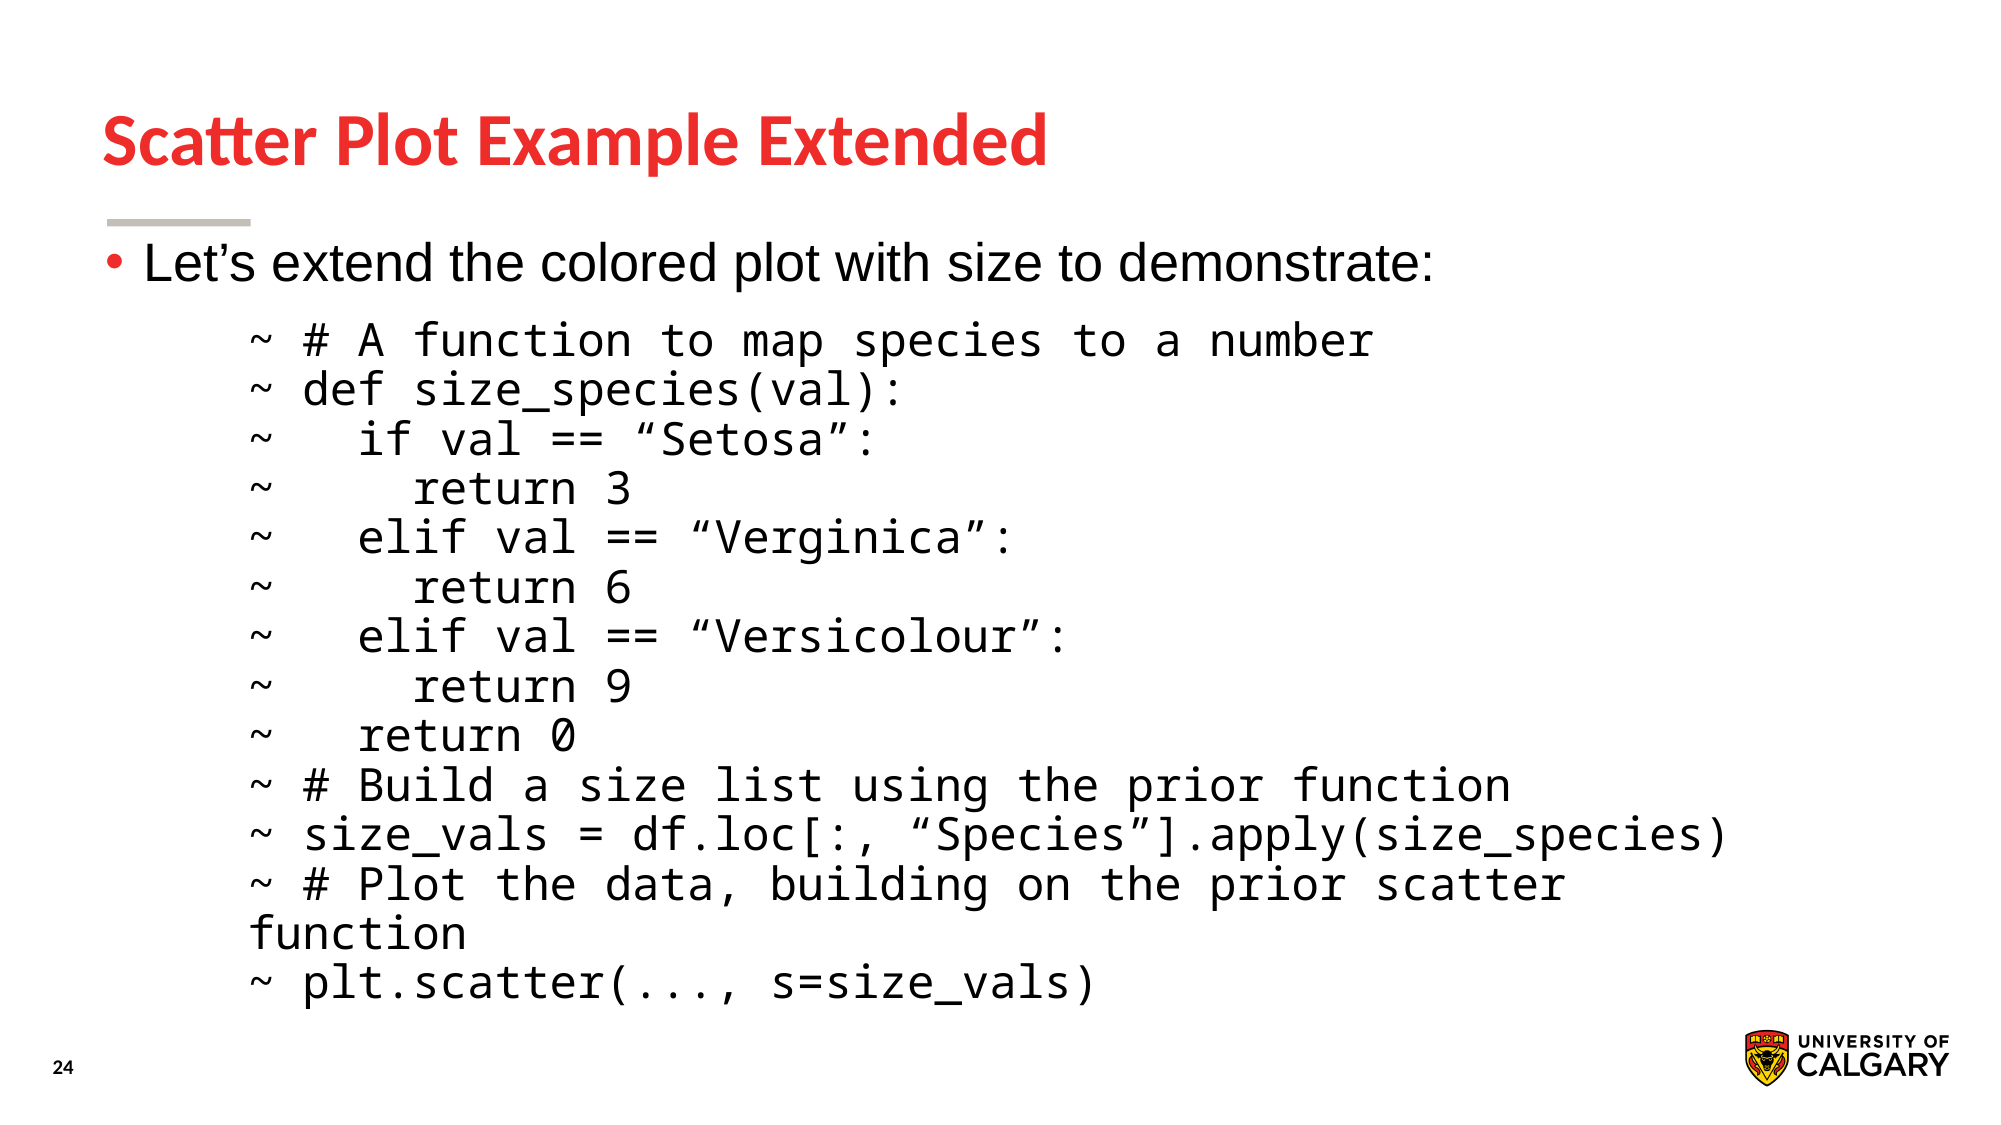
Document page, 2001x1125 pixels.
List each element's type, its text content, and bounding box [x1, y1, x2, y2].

title Scatter Plot Example Extended [87, 60, 1774, 222]
list Let’s extend the colored plot with size to demonstrate: ~ # A function to map species to a number ~ def size_species(val): ~ if val == “Setosa”: ~ return 3 ~ elif val == “Verginica”: ~ return 6 ~ elif val == “Versicolour”: ~ return 9 ~ return 0 ~ # Build a size list using the prior function ~ size_vals = df.loc[:, “Species”].apply(size_species) ~ # Plot the data, building on the prior scatter function ~ plt.scatter(..., s=size_vals) [91, 227, 1774, 941]
picture [1722, 1012, 1972, 1099]
